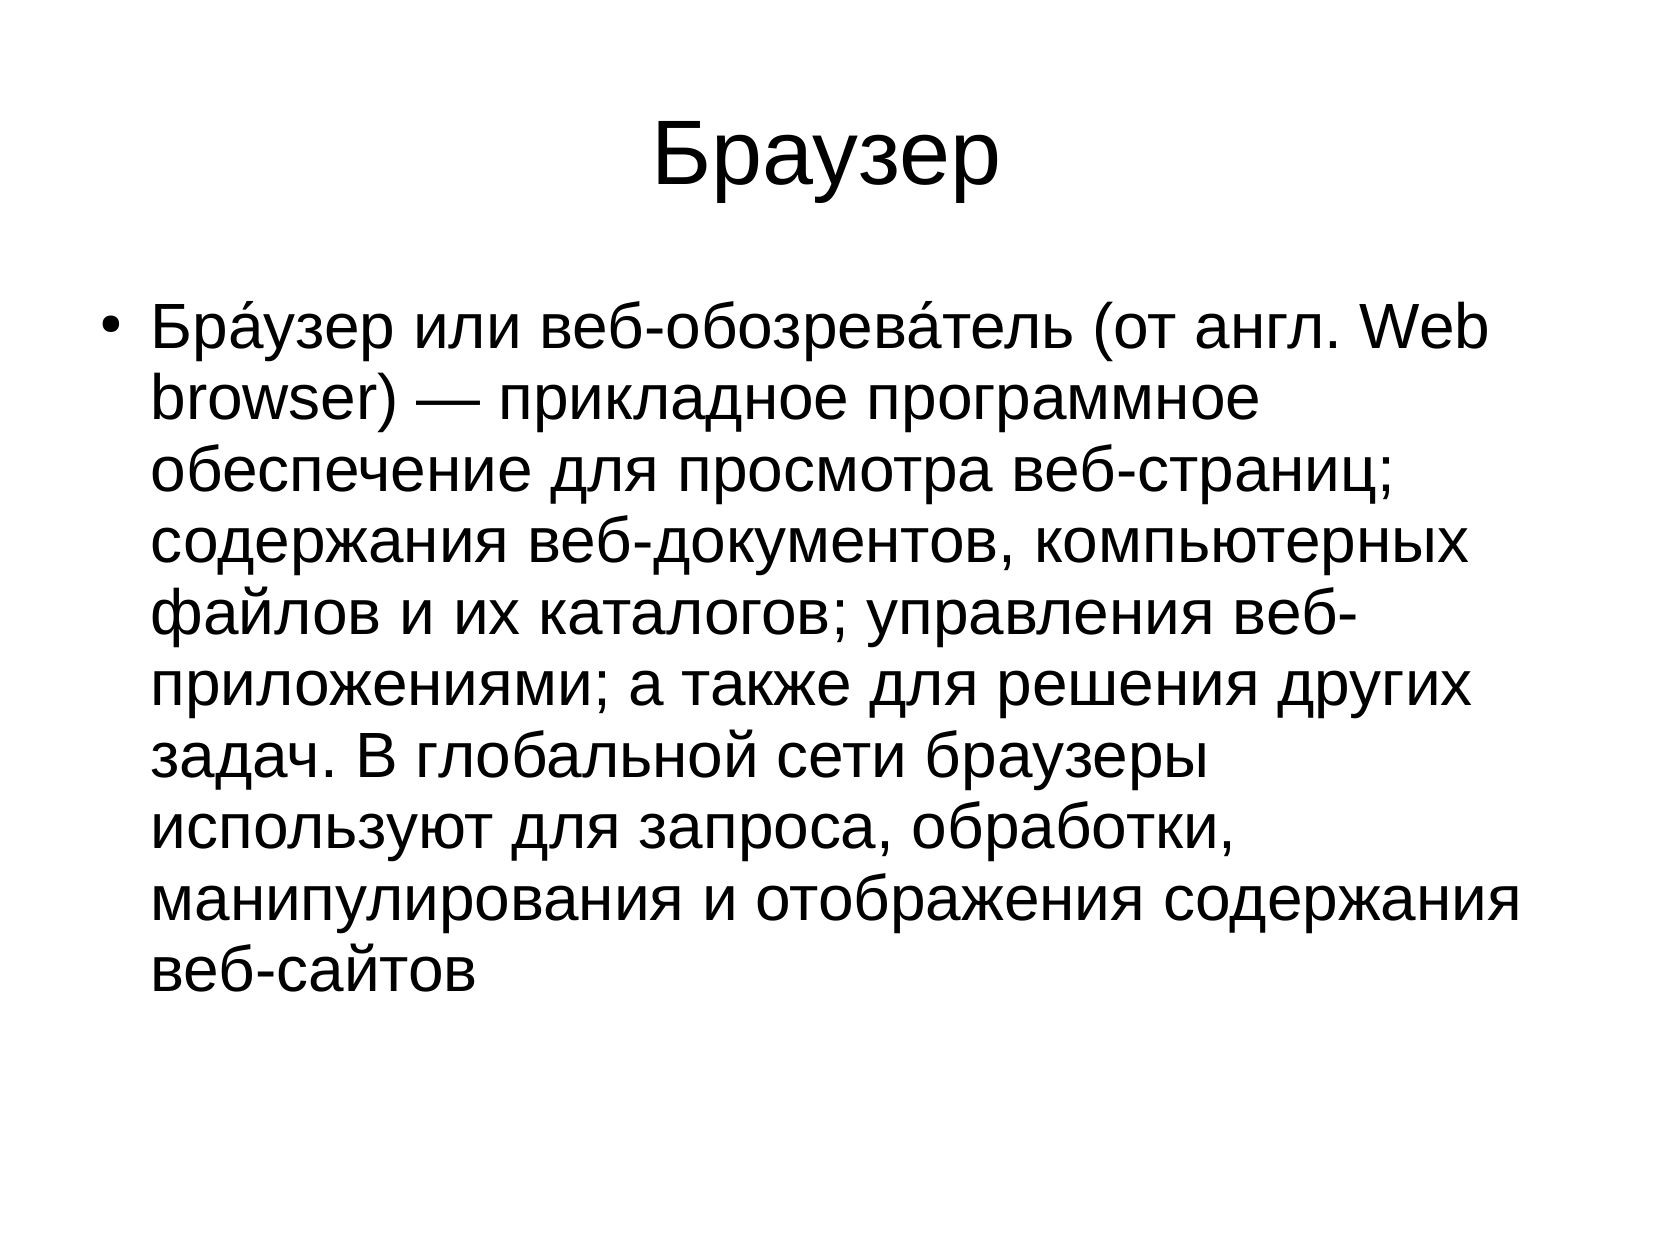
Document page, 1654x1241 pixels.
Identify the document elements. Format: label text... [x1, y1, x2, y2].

title Браузер [82, 49, 1571, 257]
list Бра́узер или веб-обозрева́тель (от англ. Web browser) — прикладное программное обеспечение для просмотра веб-страниц; содержания веб-документов, компьютерных файлов и их каталогов; управления веб-приложениями; а также для решения других задач. В глобальной сети браузеры используют для запроса, обработки, манипулирования и отображения содержания веб-сайтов [82, 290, 1571, 1010]
